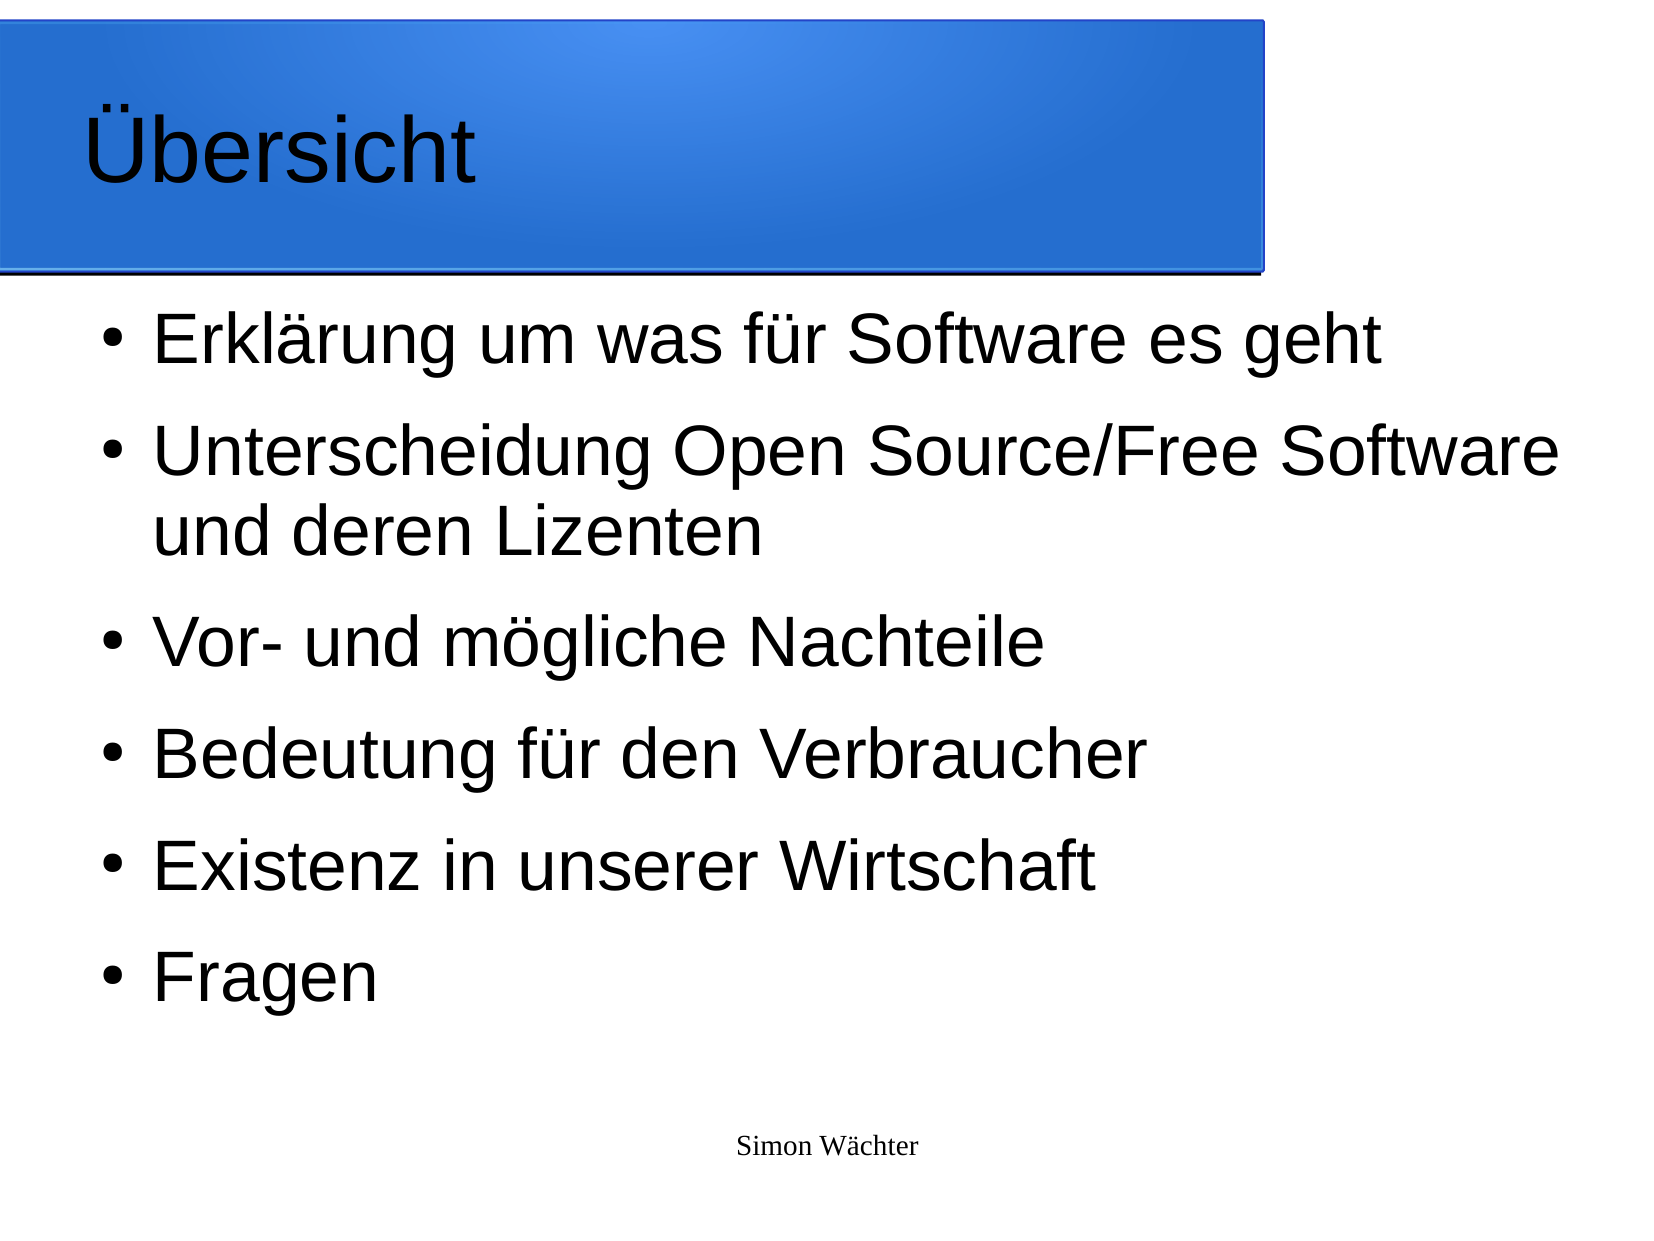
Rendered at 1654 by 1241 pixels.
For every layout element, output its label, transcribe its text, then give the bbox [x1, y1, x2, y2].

title Übersicht [82, 47, 1235, 252]
list Erklärung um was für Software es geht Unterscheidung Open Source/Free Software und deren Lizenten Vor- und mögliche Nachteile Bedeutung für den Verbraucher Existenz in unserer Wirtschaft Fragen [82, 299, 1571, 1019]
